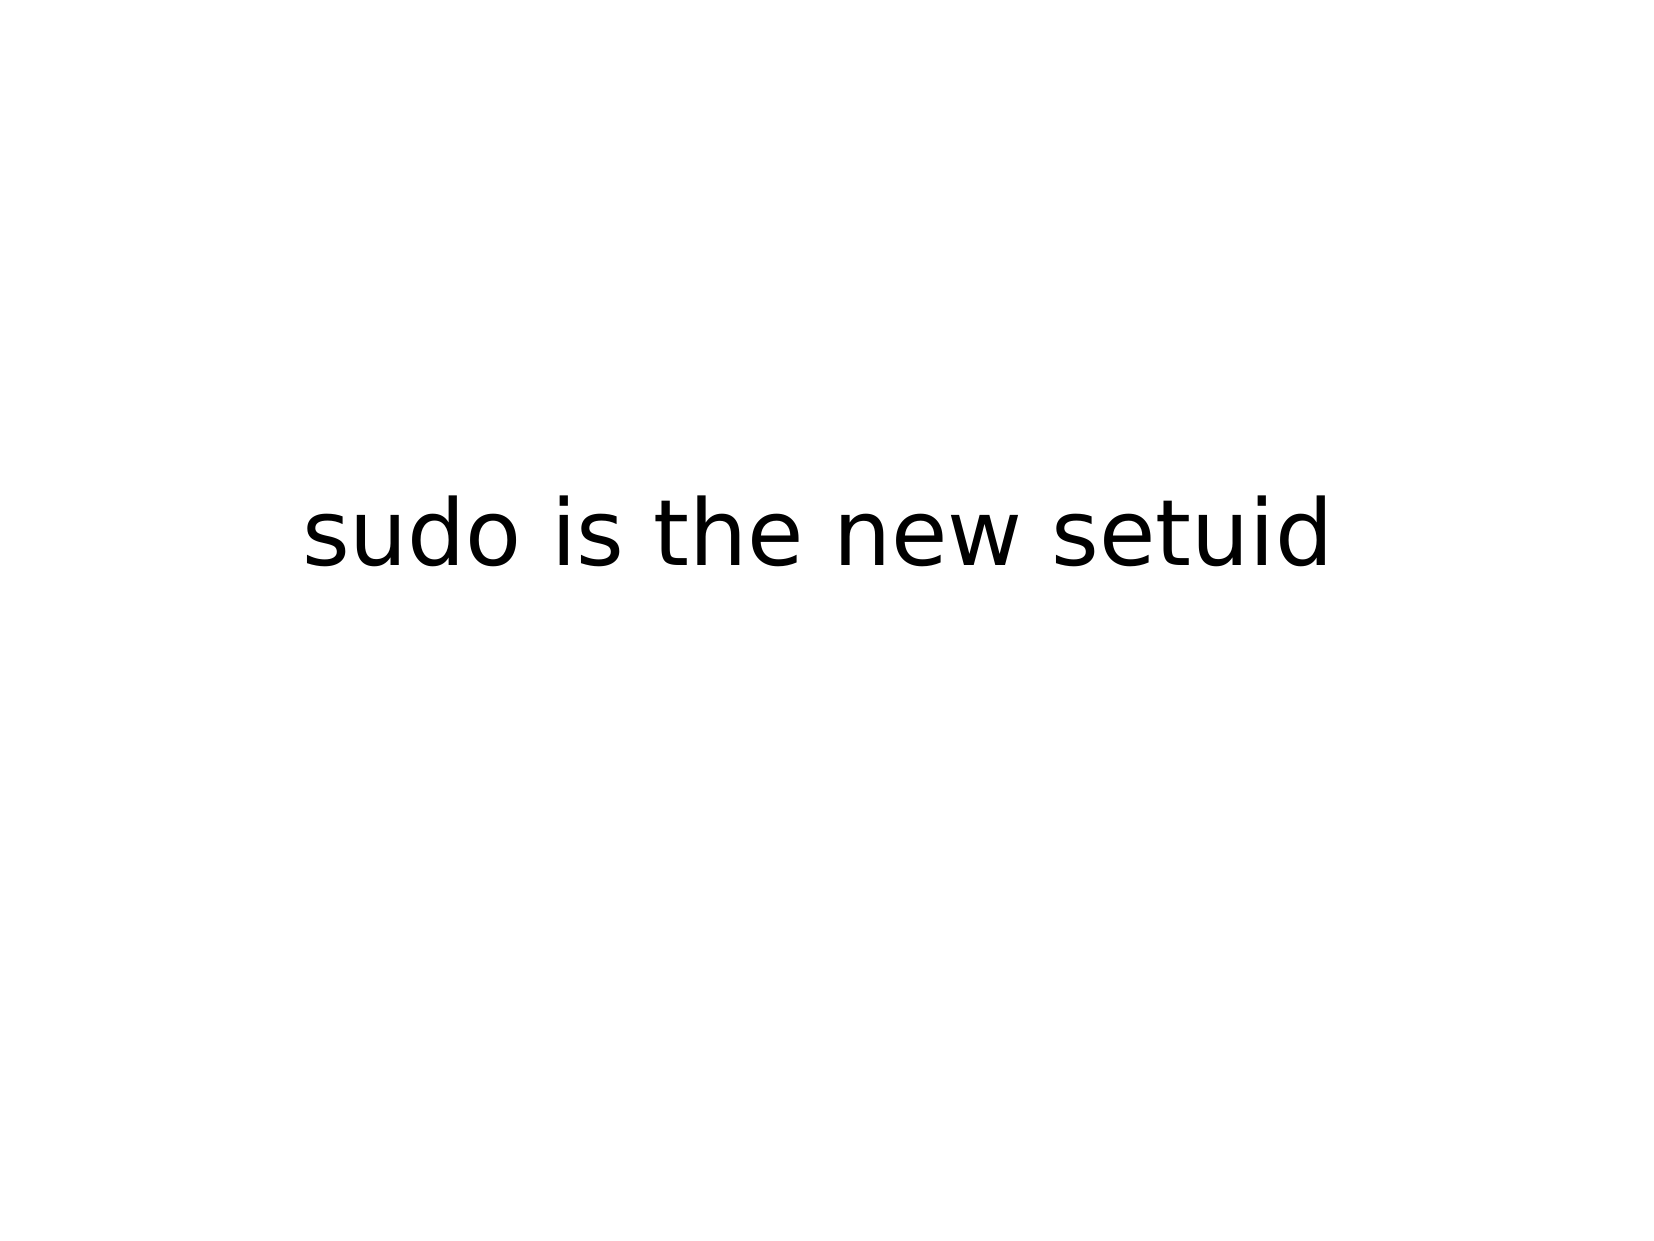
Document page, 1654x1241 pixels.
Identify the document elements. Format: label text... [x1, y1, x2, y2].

title sudo is the new setuid [75, 430, 1563, 638]
